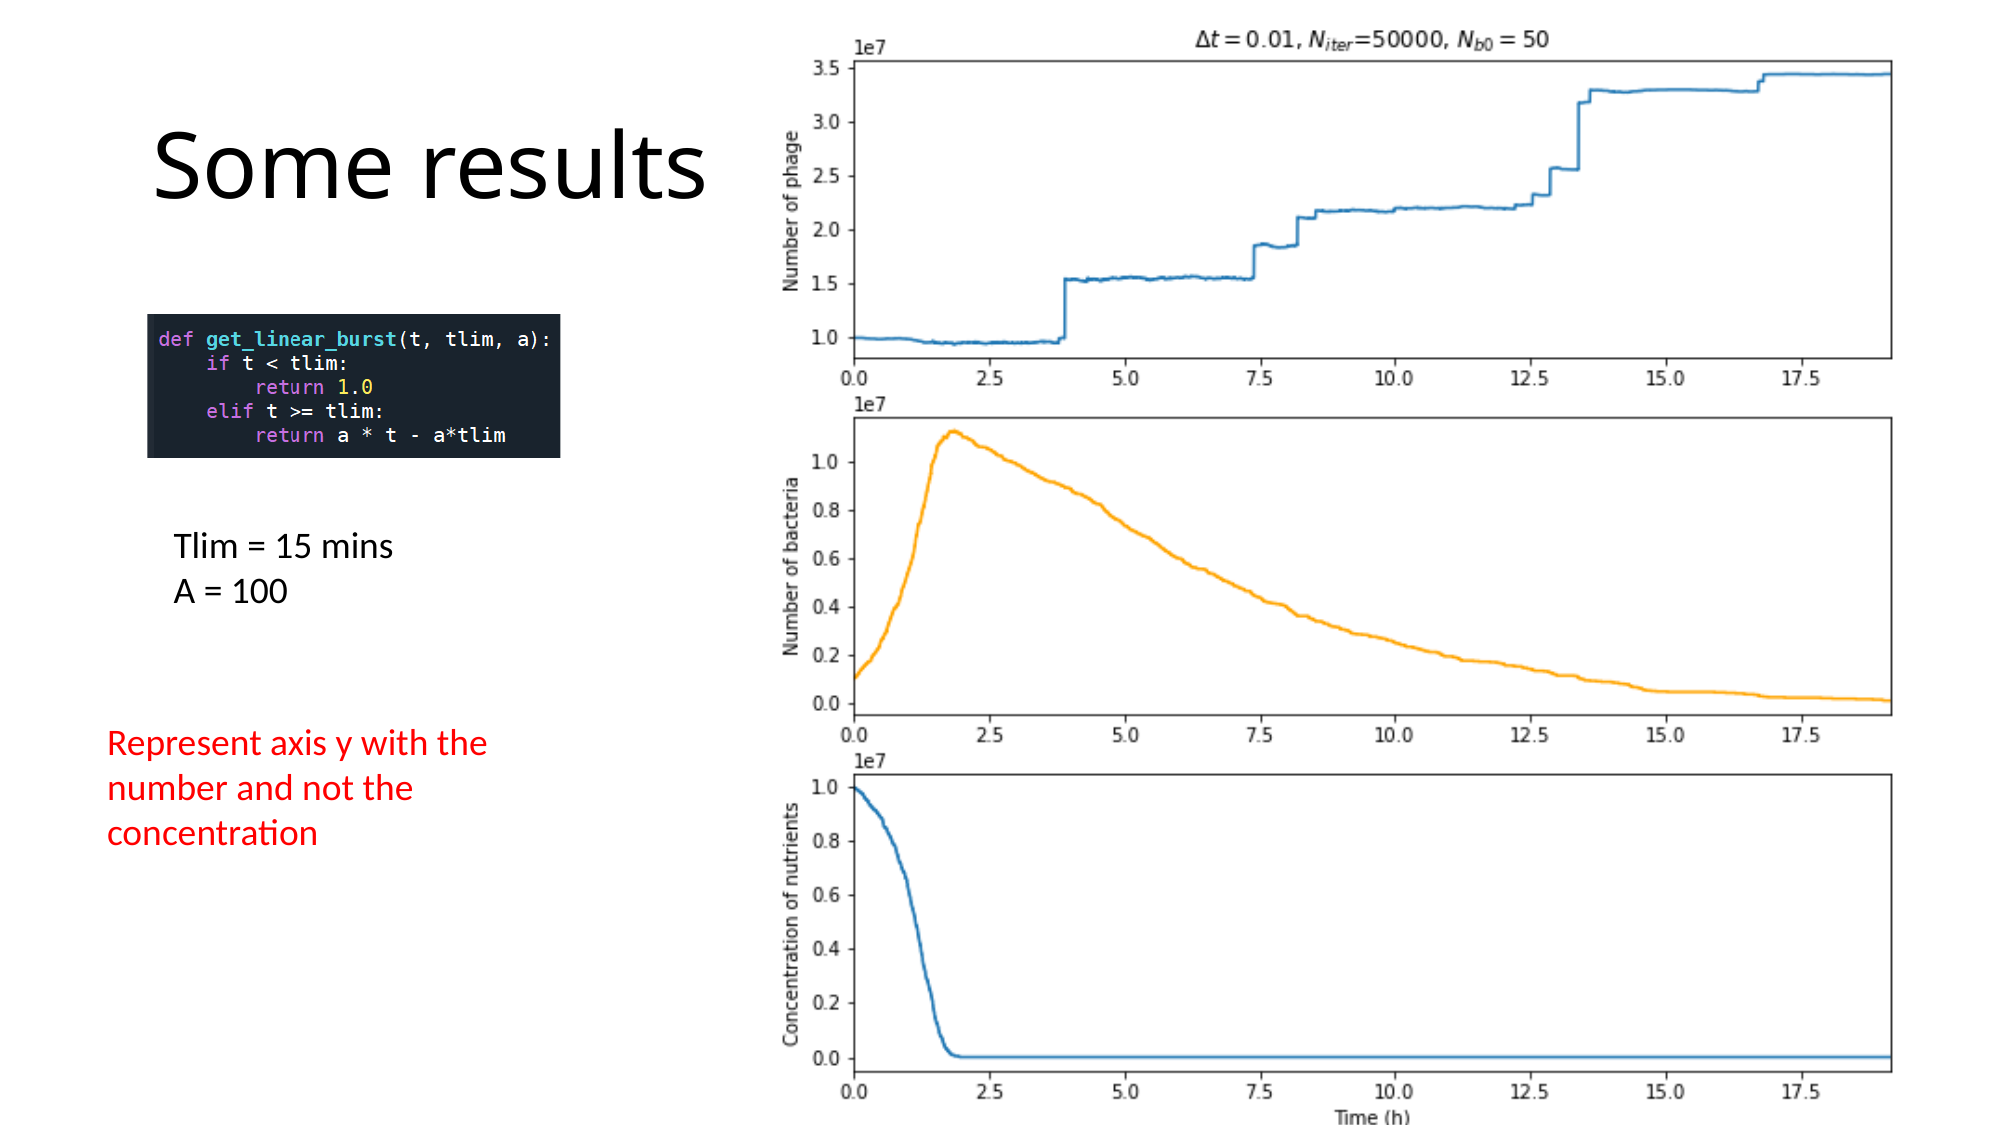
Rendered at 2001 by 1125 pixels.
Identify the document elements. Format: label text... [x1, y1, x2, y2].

title Some results [137, 59, 772, 278]
text_box Tlim = 15 mins A = 100 [158, 513, 646, 620]
text_box Represent axis y with the number and not the concentration [92, 710, 606, 862]
picture [147, 314, 561, 458]
picture [772, 17, 1904, 1125]
